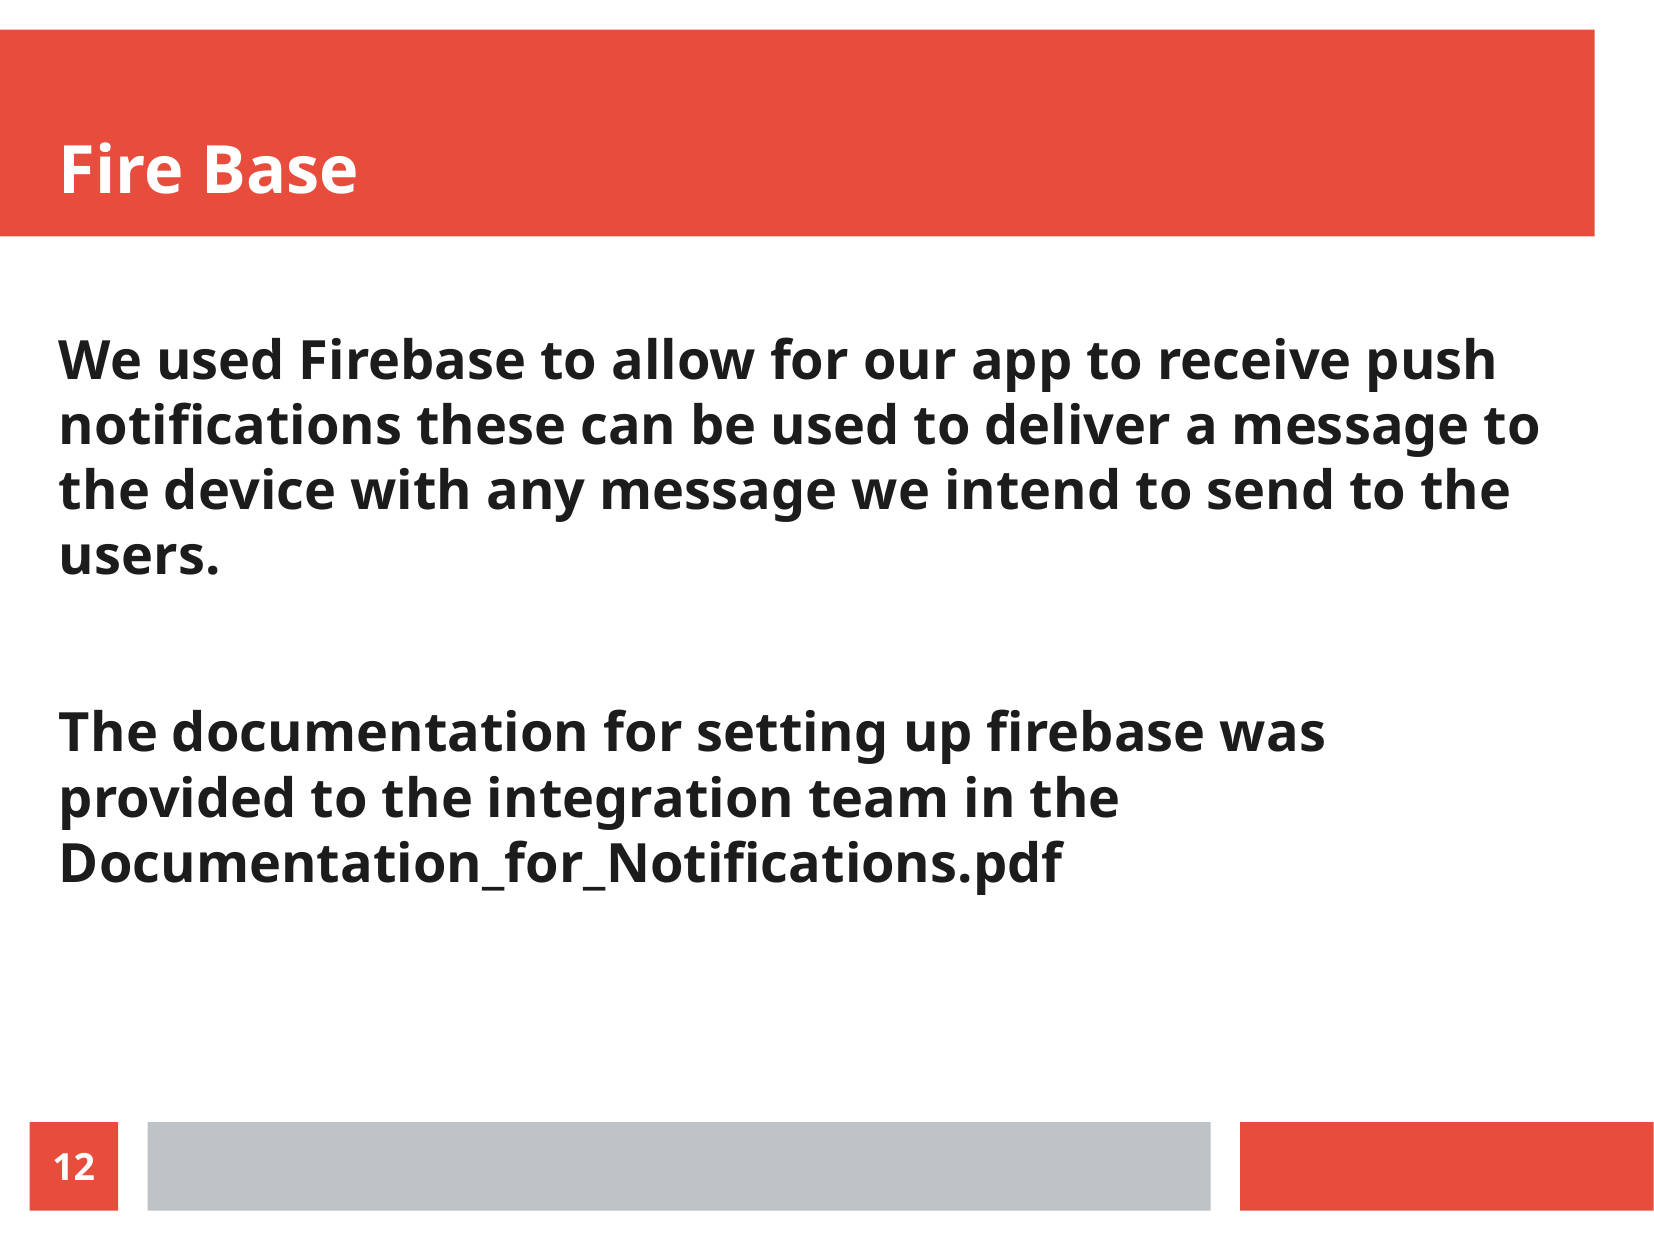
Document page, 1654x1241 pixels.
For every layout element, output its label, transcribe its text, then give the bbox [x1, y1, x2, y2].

title Fire Base [59, 59, 1595, 207]
text_box [29, 1122, 119, 1211]
list We used Firebase to allow for our app to receive push notifications these can be used to deliver a message to the device with any message we intend to send to the users. The documentation for setting up firebase was provided to the integration team in the Documentation_for_Notifications.pdf [59, 324, 1565, 1093]
